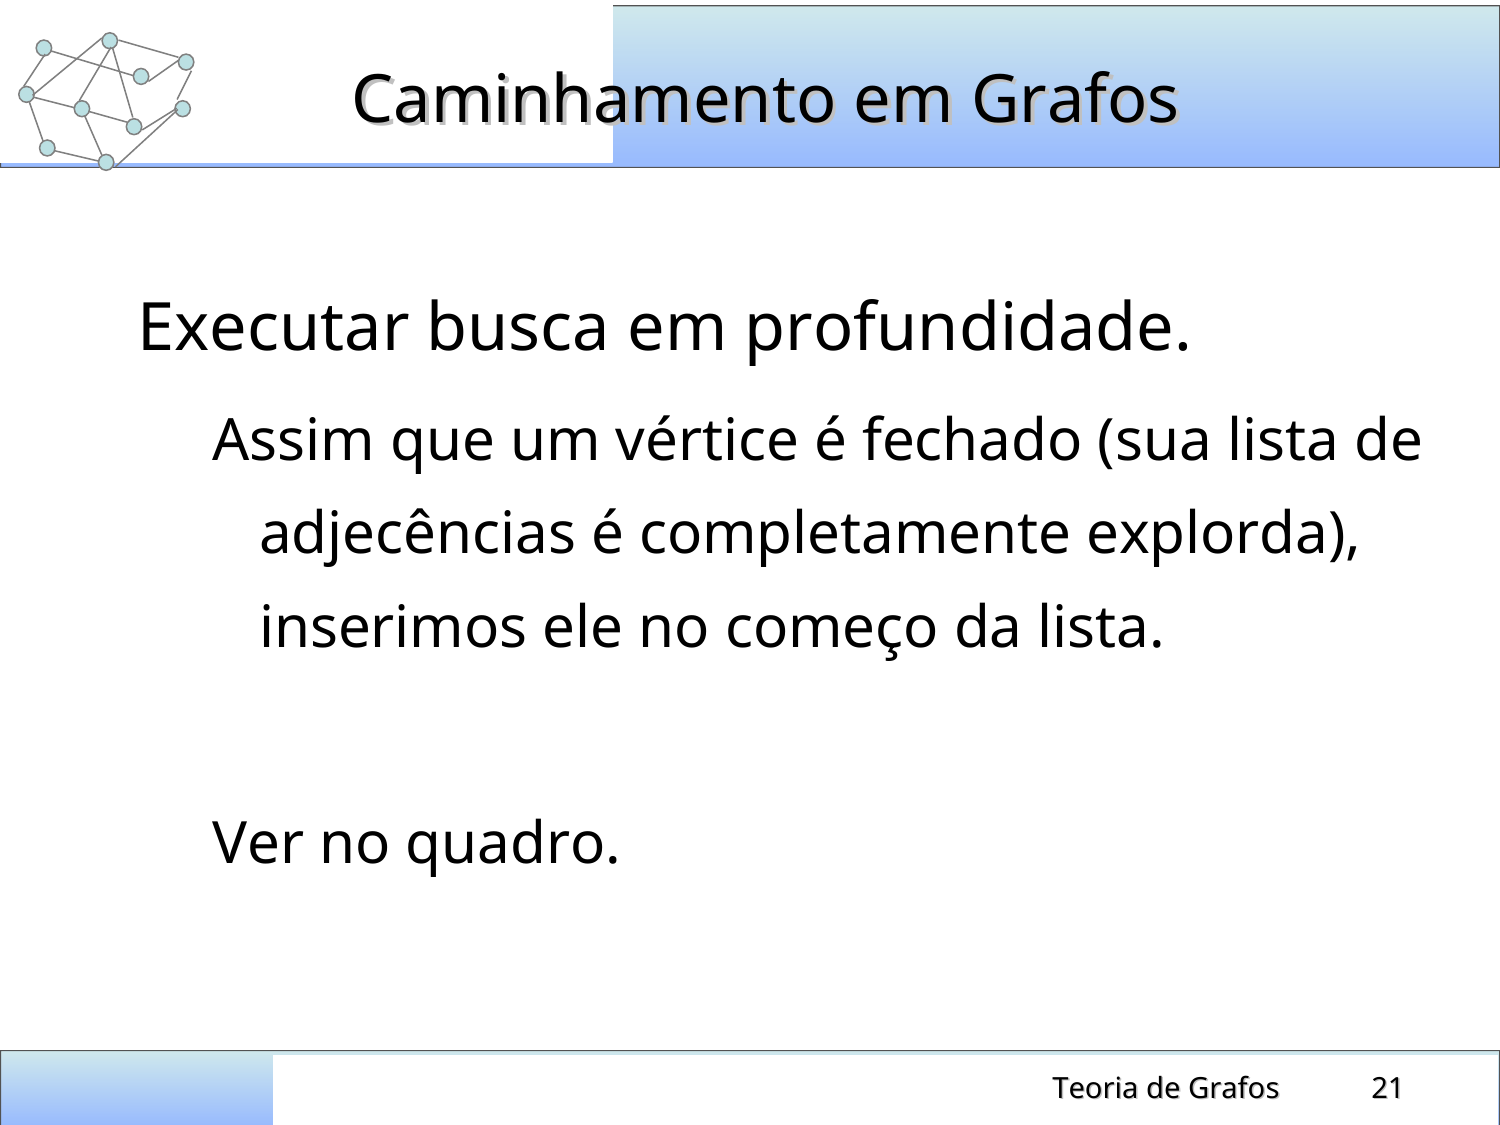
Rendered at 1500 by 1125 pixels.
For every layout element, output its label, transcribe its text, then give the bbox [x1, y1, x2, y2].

title Caminhamento em Grafos [237, 48, 1295, 144]
list Executar busca em profundidade. Assim que um vértice é fechado (sua lista de adjecências é completamente explorda), inserimos ele no começo da lista. Ver no quadro. [137, 262, 1445, 955]
